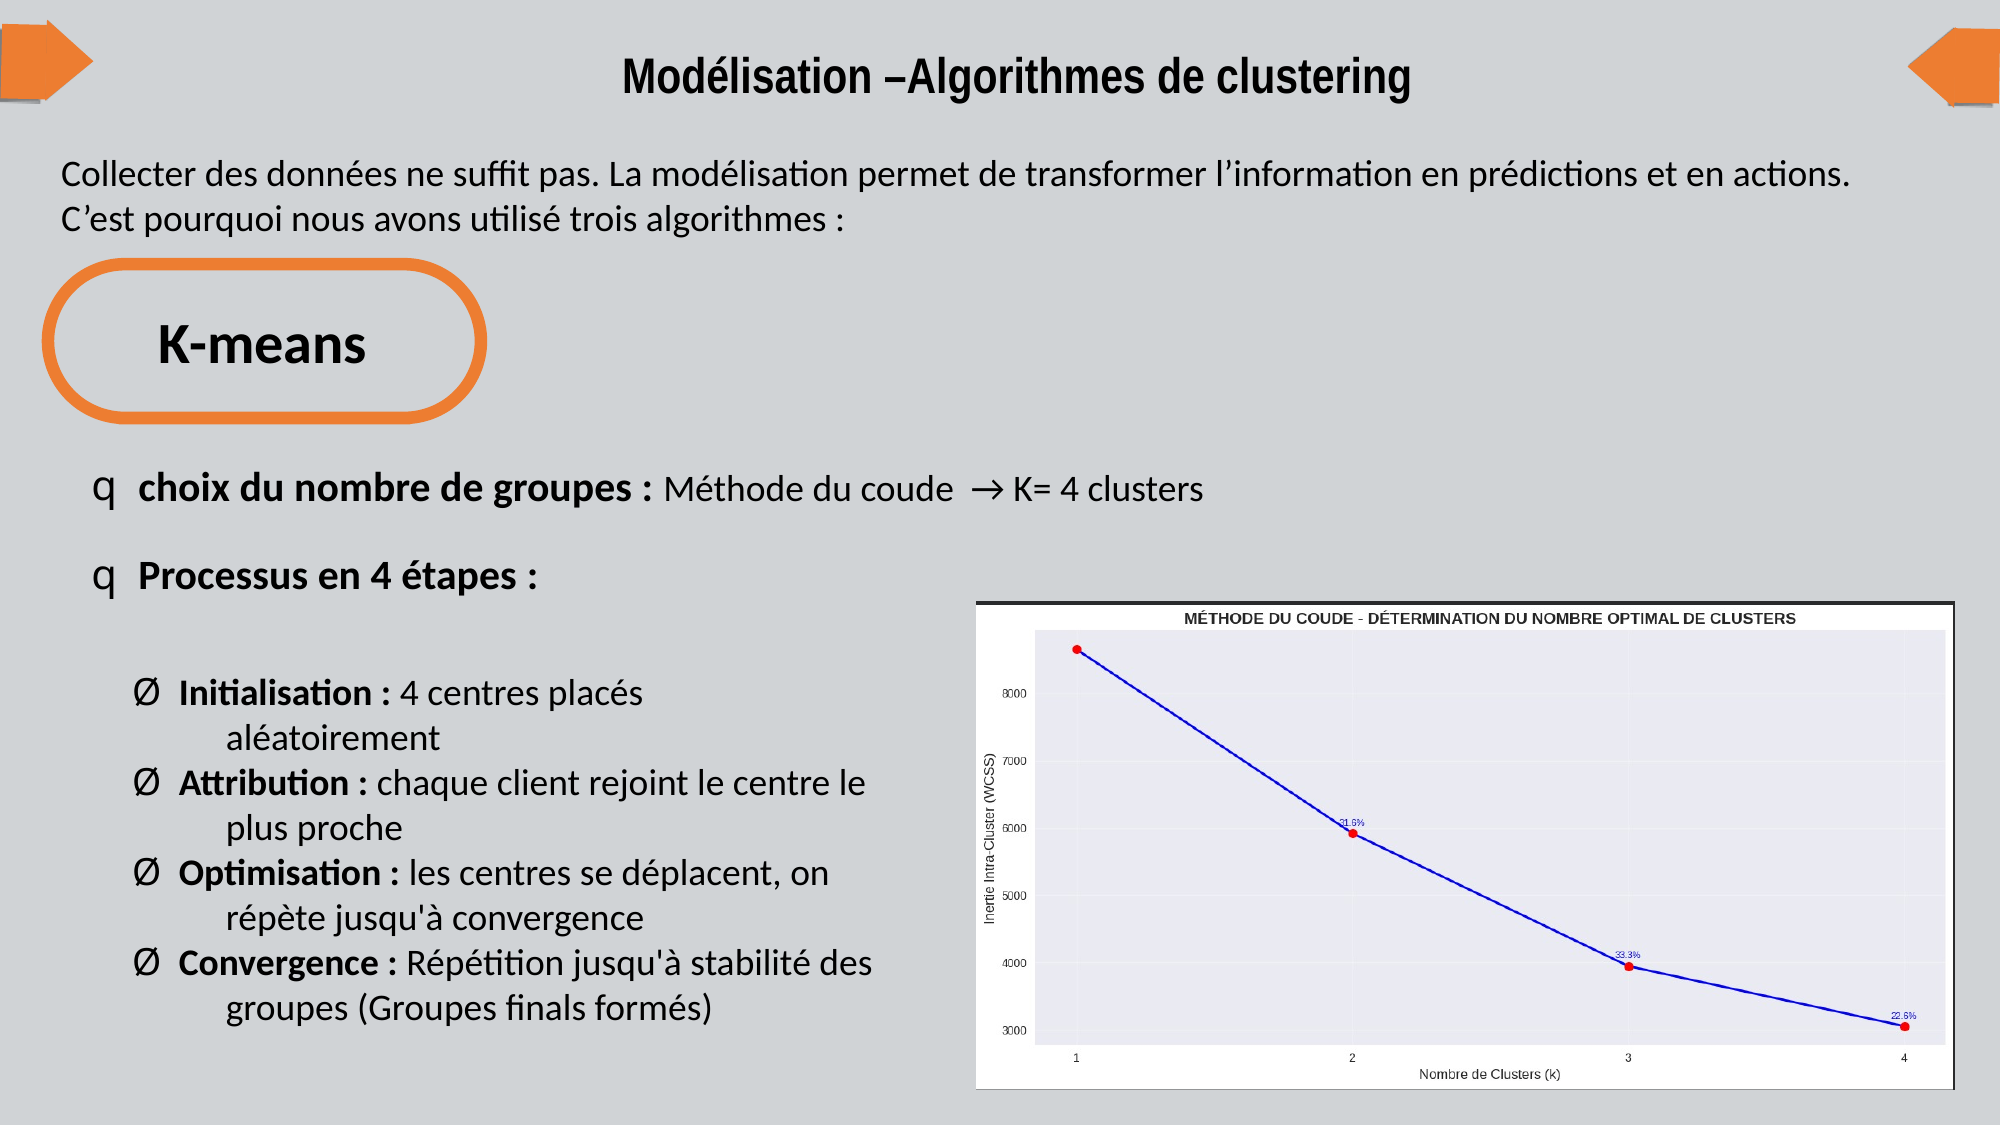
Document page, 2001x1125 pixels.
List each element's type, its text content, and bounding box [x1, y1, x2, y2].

text_box [1909, 29, 2000, 106]
text_box Processus en 4 étapes : [76, 540, 1180, 607]
text_box Initialisation : 4 centres placés aléatoirement Attribution : chaque client rejoint le centre le plus proche Optimisation : les centres se déplacent, on répète jusqu'à convergence Convergence : Répétition jusqu'à stabilité des groupes (Groupes finals formés) [117, 660, 931, 1040]
text_box [1, 21, 92, 99]
text_box choix du nombre de groupes : Méthode du coude → K= 4 clusters [76, 452, 1326, 518]
text_box K-means [143, 298, 386, 384]
picture [976, 601, 1955, 1090]
text_box Collecter des données ne suffit pas. La modélisation permet de transformer l’information en prédictions et en actions. C’est pourquoi nous avons utilisé trois algorithmes : [46, 141, 1907, 248]
text_box Modélisation –Algorithmes de clustering [553, 35, 1482, 112]
